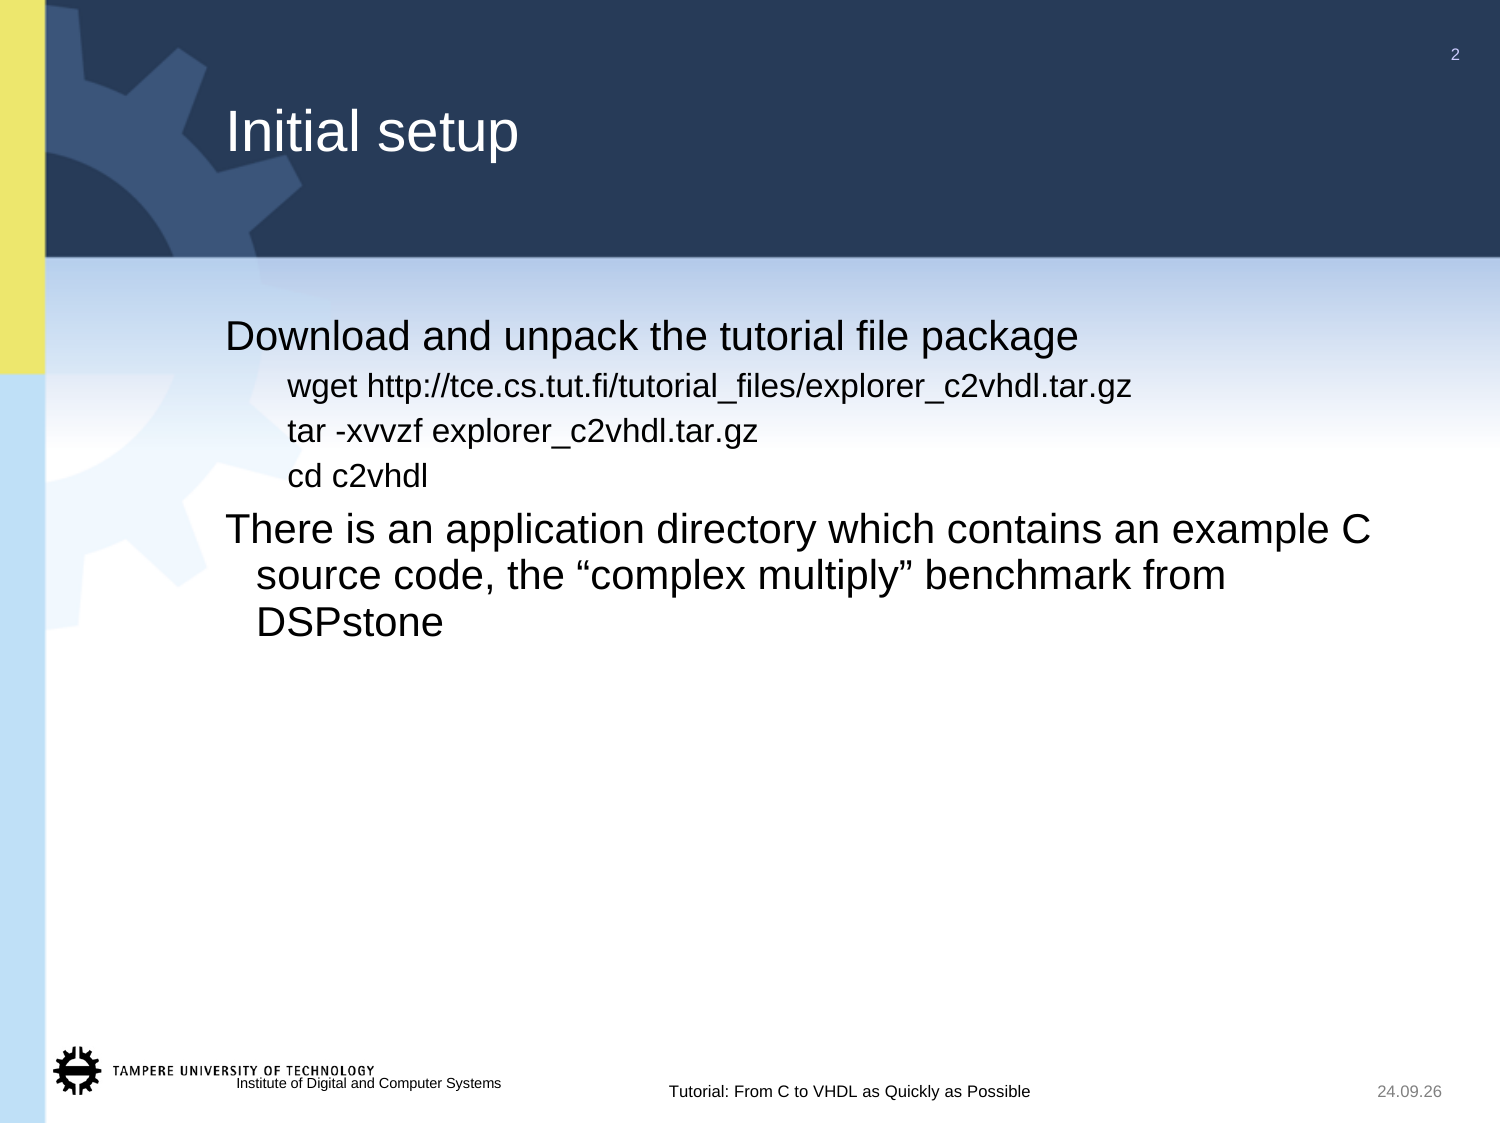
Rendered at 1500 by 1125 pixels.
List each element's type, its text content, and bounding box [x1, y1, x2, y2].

list Download and unpack the tutorial file package wget http://tce.cs.tut.fi/tutorial_files/explorer_c2vhdl.tar.gz tar -xvvzf explorer_c2vhdl.tar.gz cd c2vhdl There is an application directory which contains an example C source code, the “complex multiply” benchmark from DSPstone [224, 312, 1375, 1013]
picture [0, 0, 1500, 1123]
title Initial setup [224, 37, 1375, 226]
